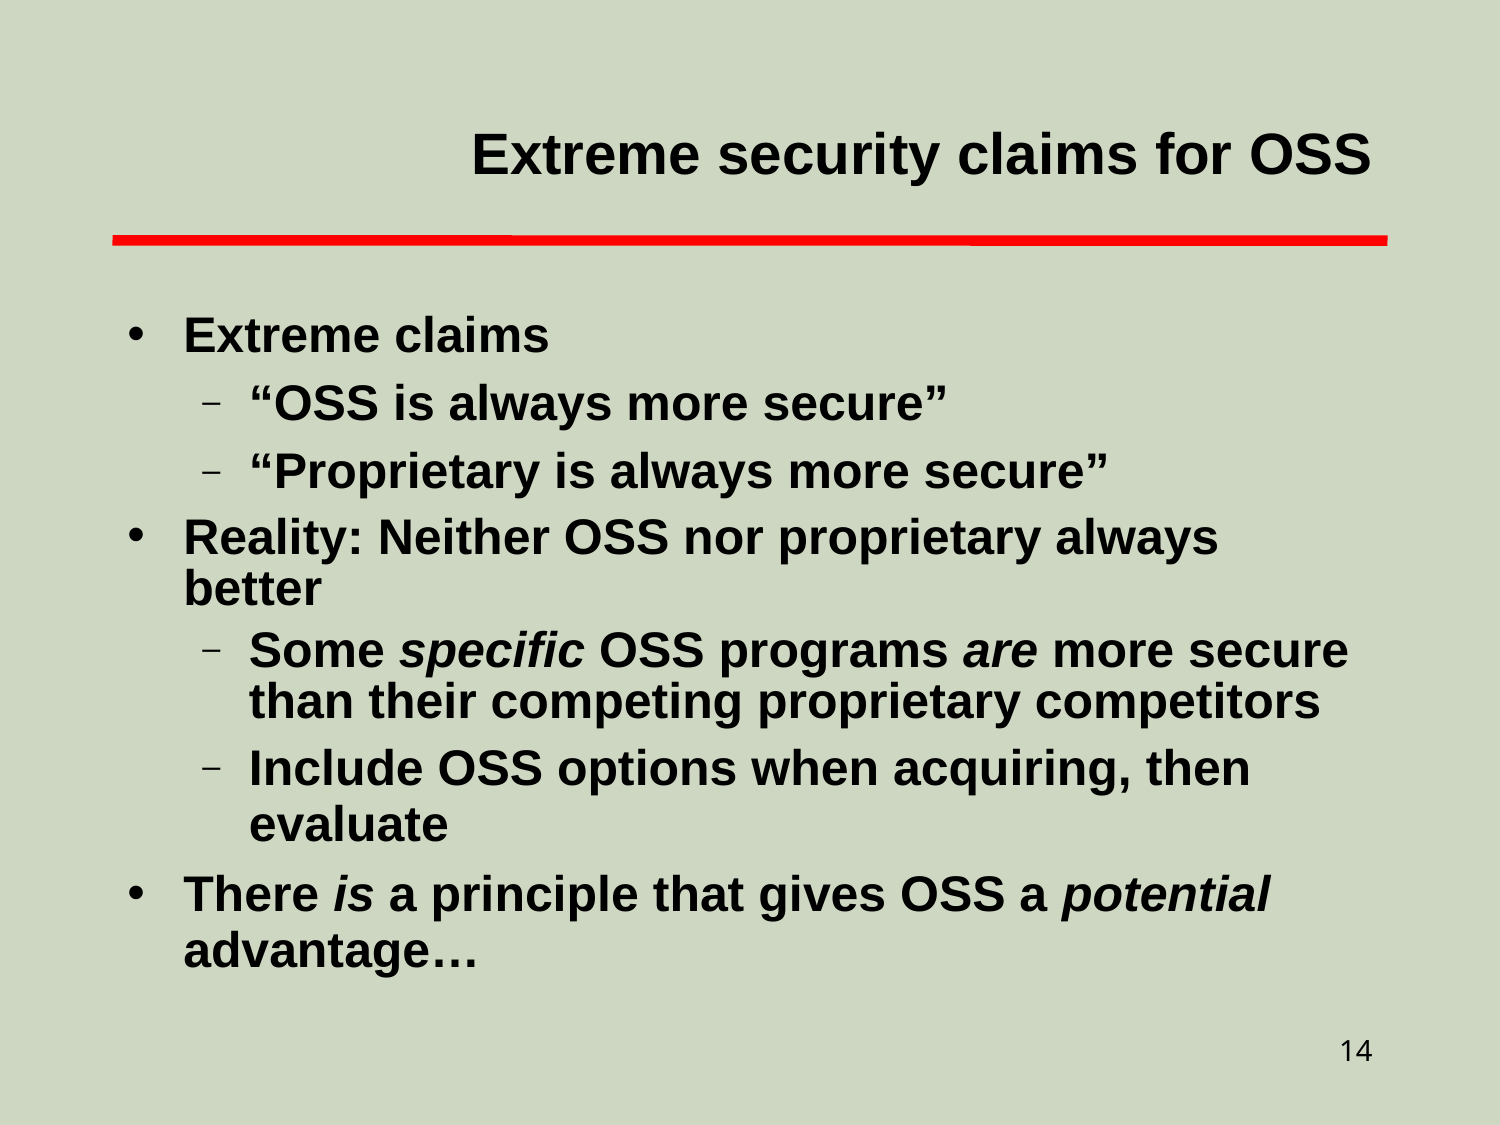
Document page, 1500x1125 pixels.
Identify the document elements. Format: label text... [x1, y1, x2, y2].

list Extreme claims “OSS is always more secure” “Proprietary is always more secure” Reality: Neither OSS nor proprietary always better Some specific OSS programs are more secure than their competing proprietary competitors Include OSS options when acquiring, then evaluate There is a principle that gives OSS a potential advantage… [112, 299, 1388, 1000]
title Extreme security claims for OSS [337, 85, 1388, 224]
